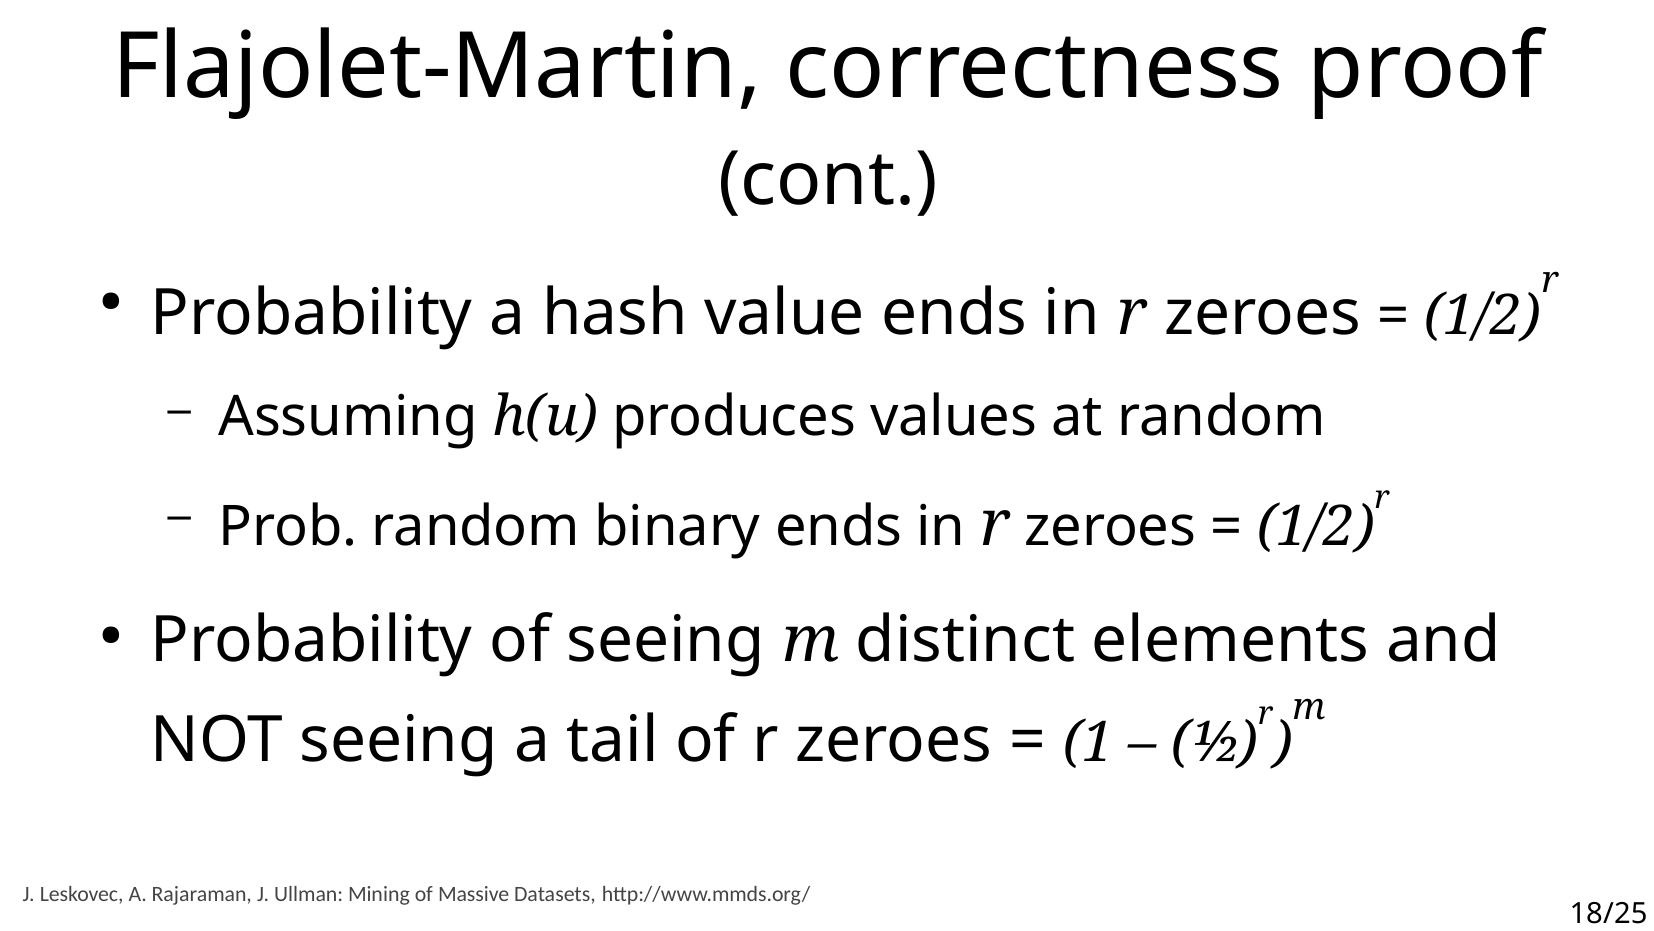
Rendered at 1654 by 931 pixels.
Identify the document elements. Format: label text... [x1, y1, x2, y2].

text_box J. Leskovec, A. Rajaraman, J. Ullman: Mining of Massive Datasets, http://www.mmds.org/ [7, 877, 1116, 914]
title Flajolet-Martin, correctness proof (cont.) [2, 1, 1654, 226]
list Probability a hash value ends in r zeroes = (1/2)r Assuming h(u) produces values at random Prob. random binary ends in r zeroes = (1/2)r Probability of seeing m distinct elements and NOT seeing a tail of r zeroes = (1 – (½)r)m [82, 253, 1571, 793]
